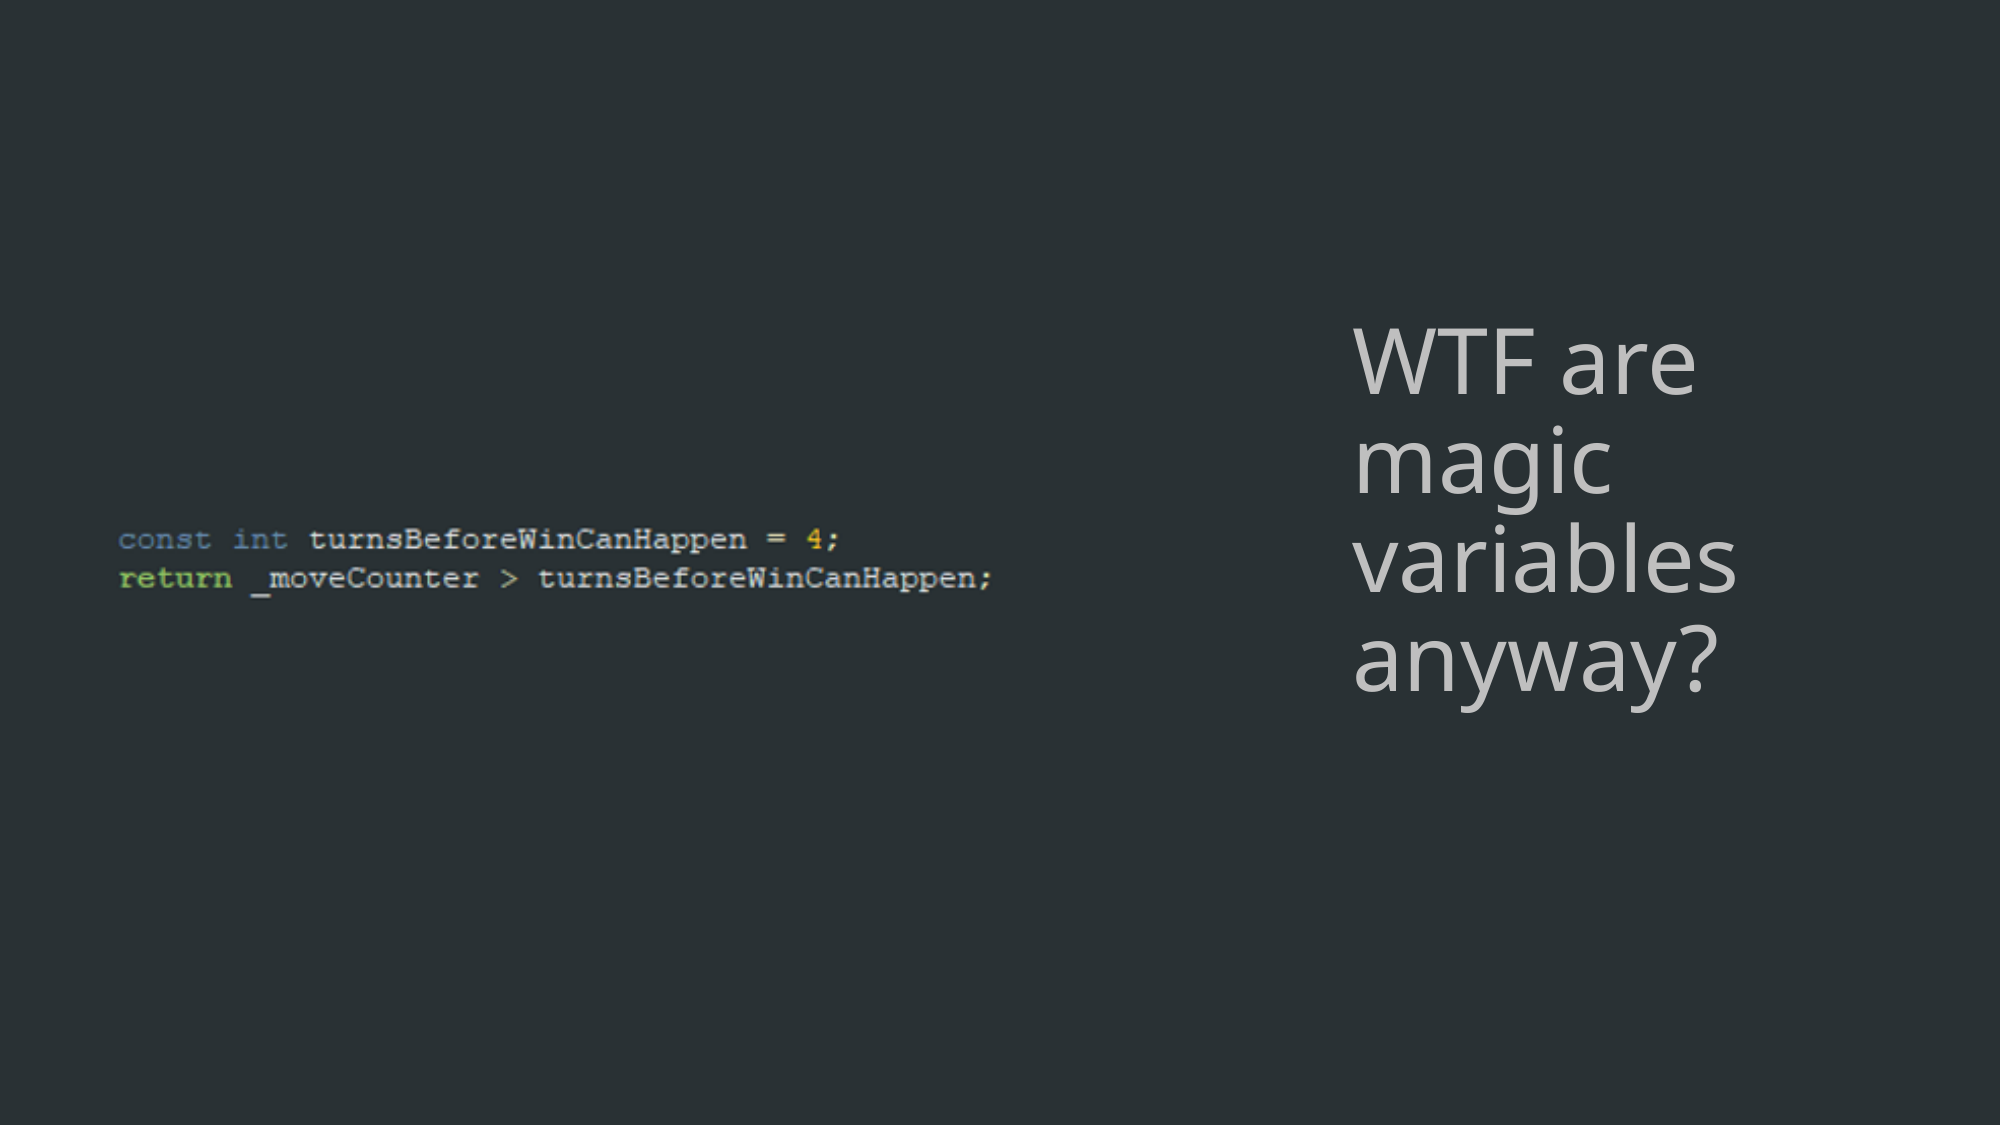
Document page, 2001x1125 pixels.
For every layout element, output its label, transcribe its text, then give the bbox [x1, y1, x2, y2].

picture [99, 510, 1025, 615]
title WTF are magic variables anyway? [1337, 59, 1901, 968]
